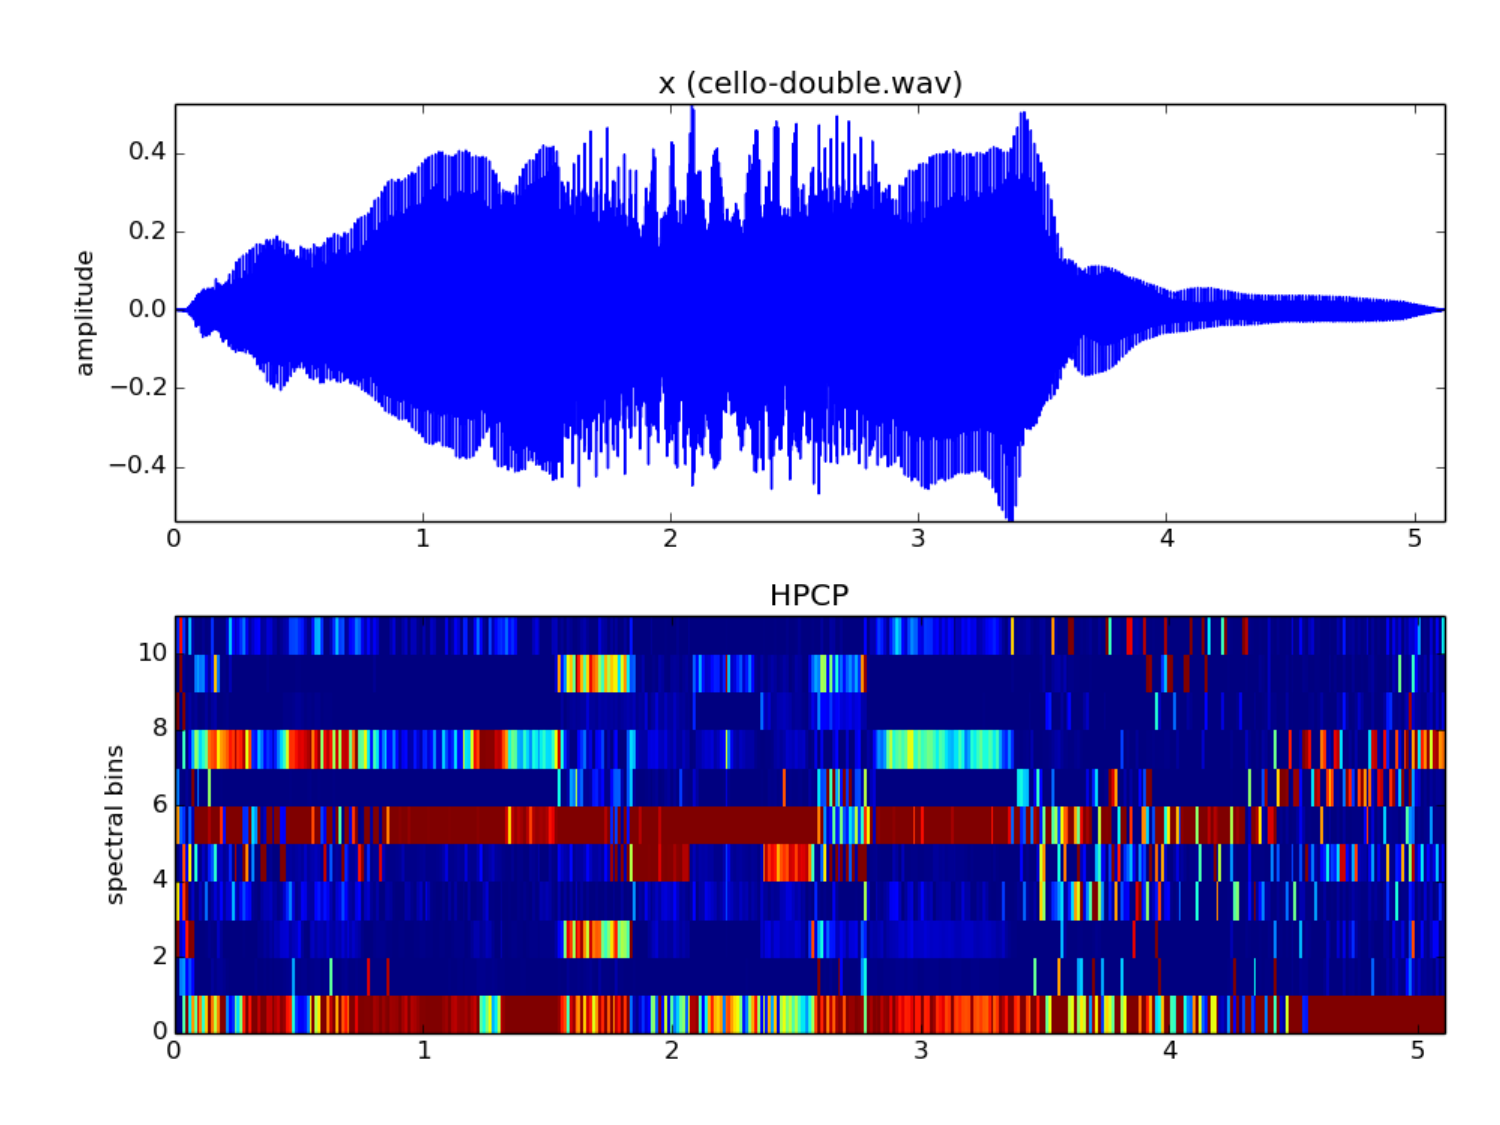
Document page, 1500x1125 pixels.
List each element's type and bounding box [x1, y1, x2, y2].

picture [46, 44, 1472, 1095]
